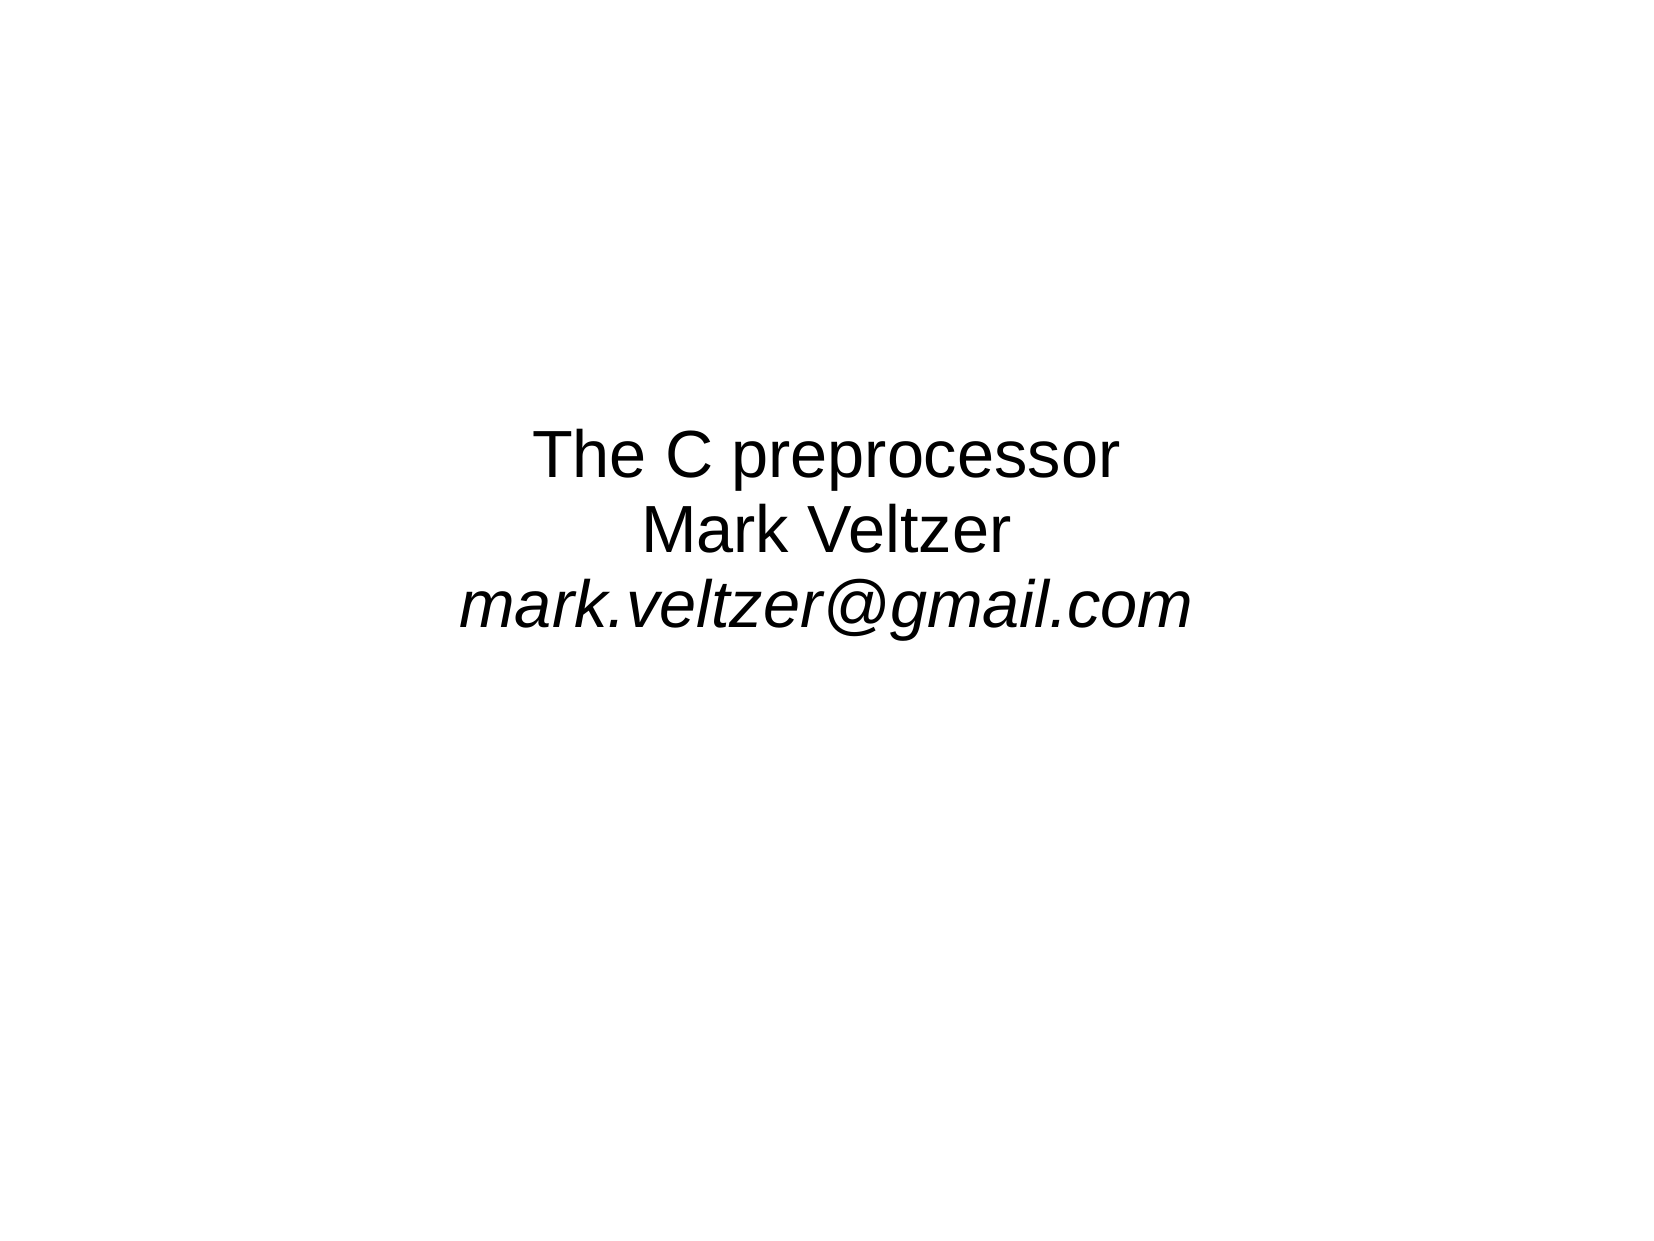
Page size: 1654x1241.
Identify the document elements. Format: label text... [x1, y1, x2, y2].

subtitle The C preprocessor Mark Veltzer mark.veltzer@gmail.com [82, 49, 1571, 1010]
